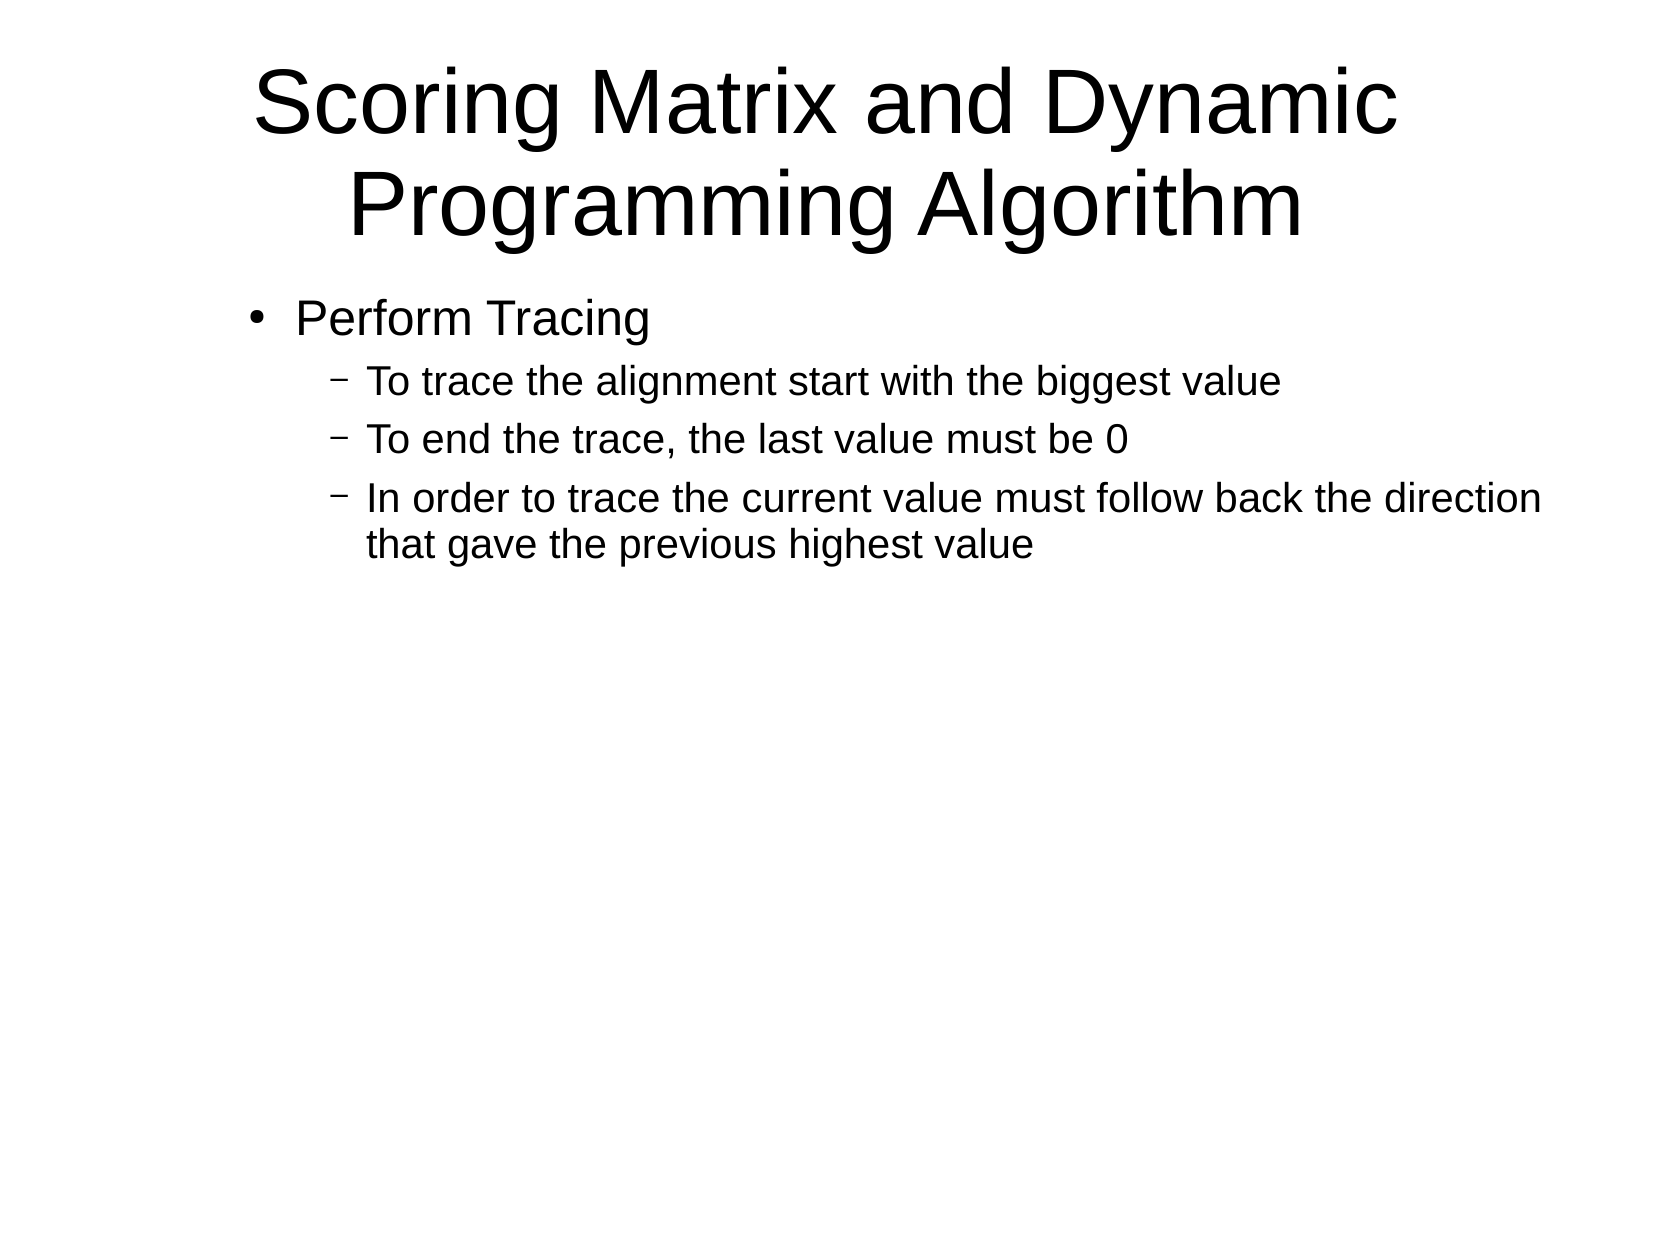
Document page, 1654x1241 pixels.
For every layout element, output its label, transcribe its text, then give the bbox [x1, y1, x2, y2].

title Scoring Matrix and Dynamic Programming Algorithm [82, 49, 1571, 257]
list Perform Tracing To trace the alignment start with the biggest value To end the trace, the last value must be 0 In order to trace the current value must follow back the direction that gave the previous highest value [82, 290, 1571, 1241]
